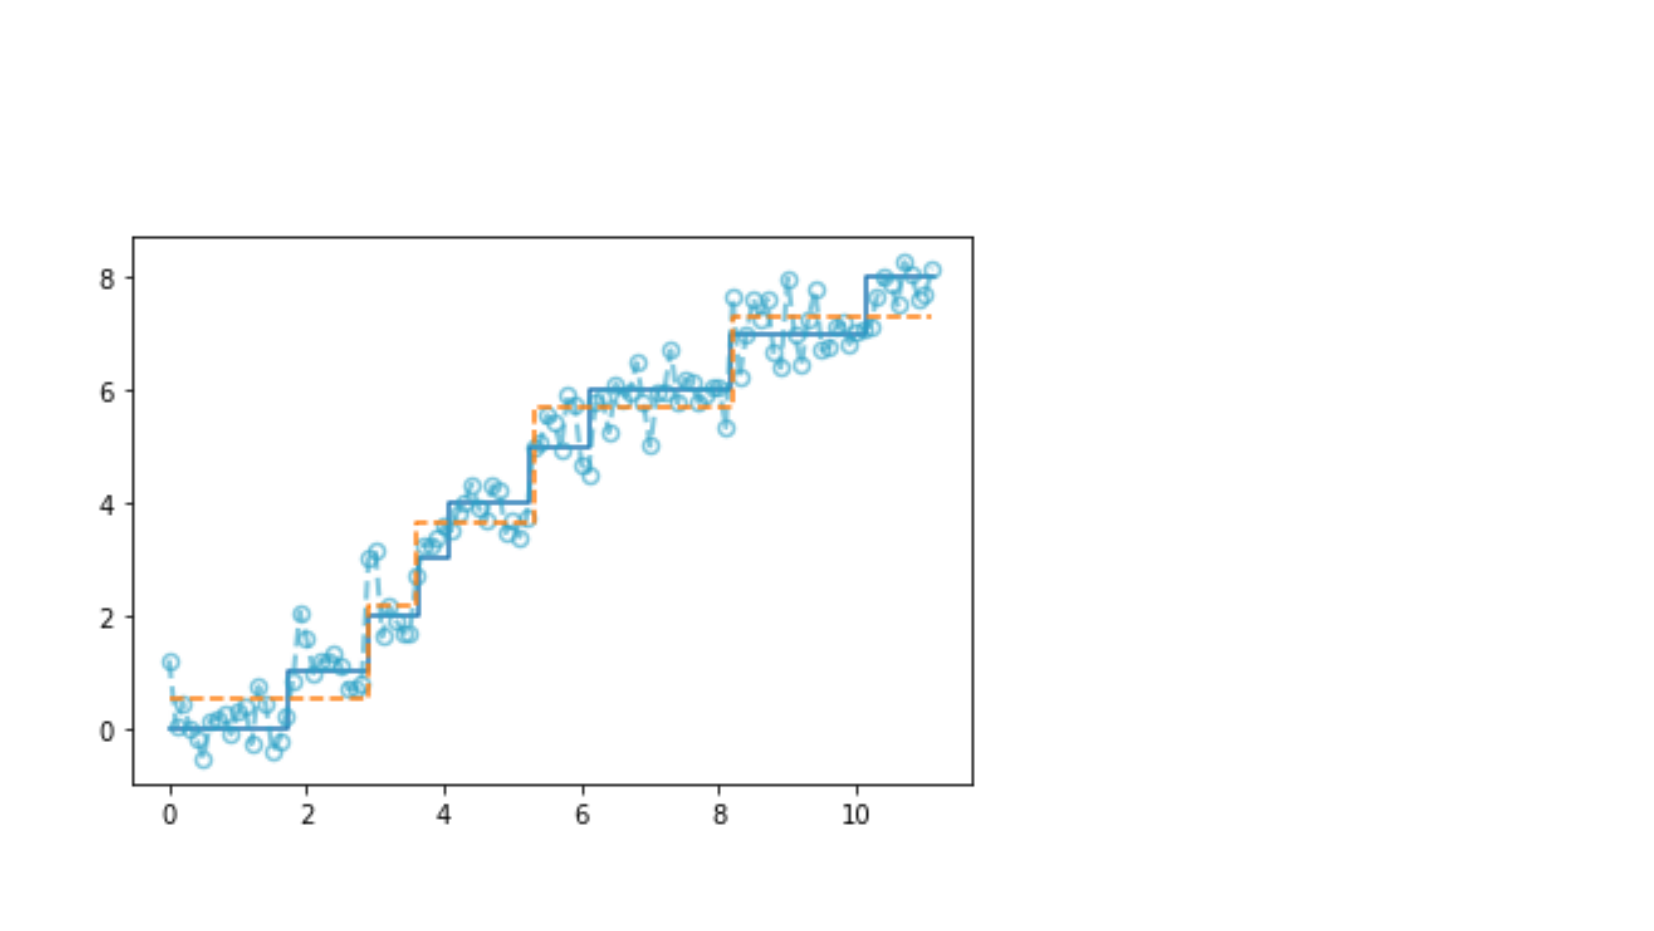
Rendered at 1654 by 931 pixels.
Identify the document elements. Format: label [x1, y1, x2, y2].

picture [80, 222, 990, 845]
